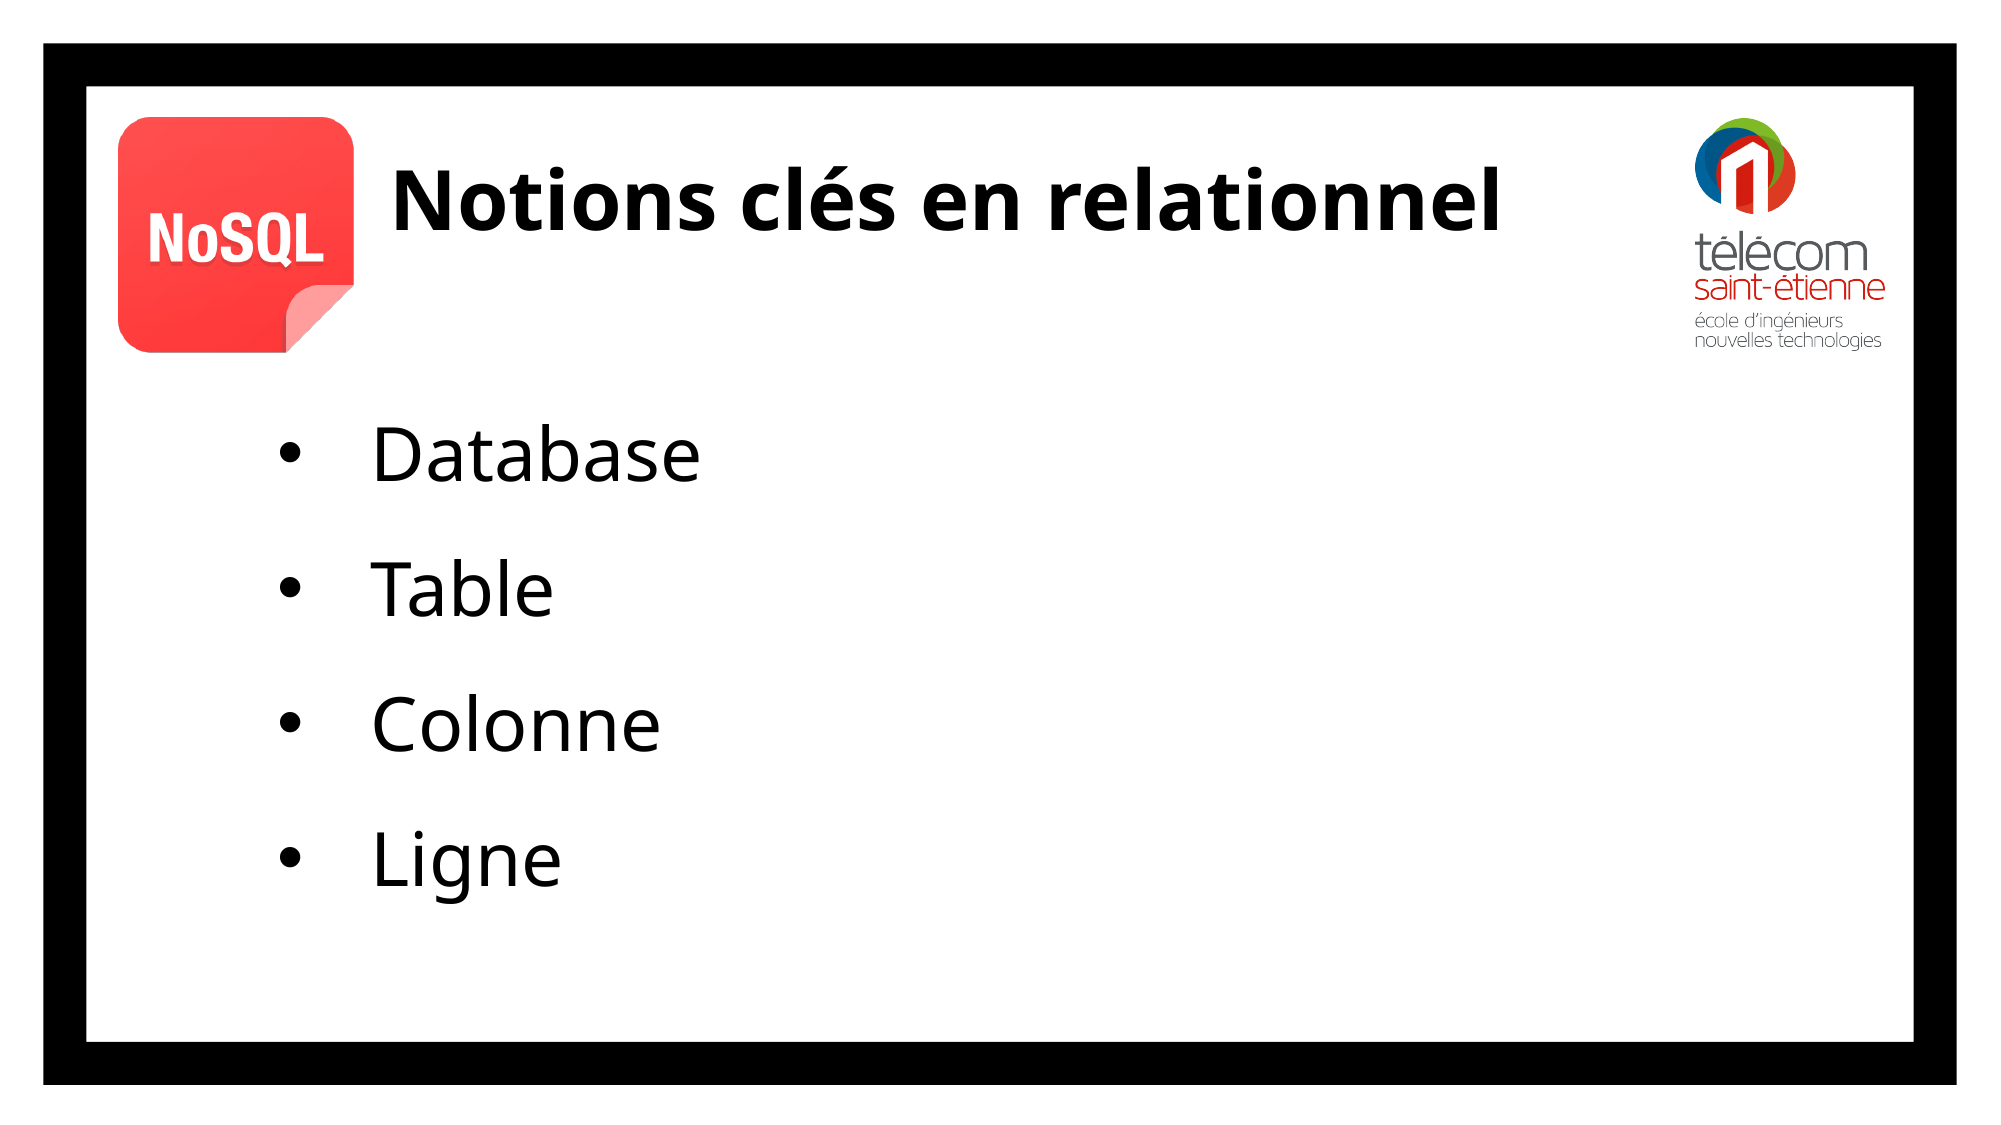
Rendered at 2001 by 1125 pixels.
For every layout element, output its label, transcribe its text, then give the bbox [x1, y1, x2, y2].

title Notions clés en relationnel [370, 138, 1695, 304]
text_box Database Table Colonne Ligne [262, 354, 1725, 900]
picture [1695, 118, 1885, 351]
picture [101, 100, 370, 369]
